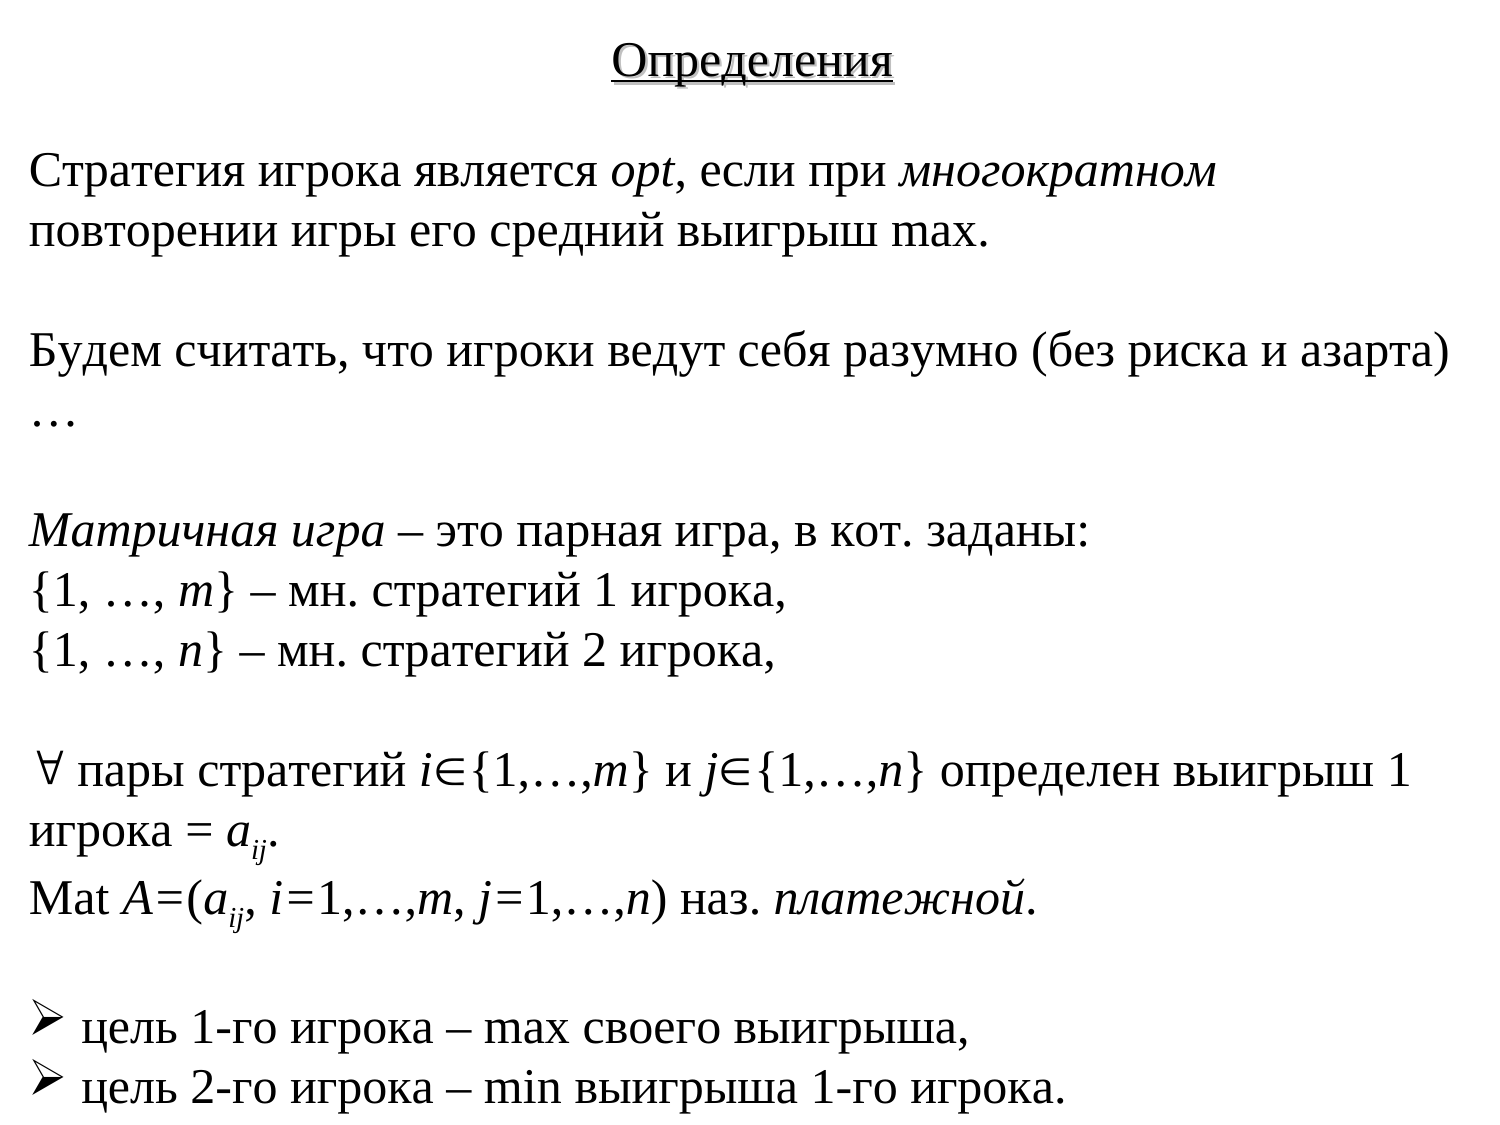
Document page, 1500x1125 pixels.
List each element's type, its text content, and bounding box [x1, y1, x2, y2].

text_box Определения [596, 18, 908, 95]
text_box Стратегия игрока является opt, если при многократном повторении игры его средний выигрыш max. Будем считать, что игроки ведут себя разумно (без риска и азарта)… Матричная игра – это парная игра, в кот. заданы: {1, …, m} – мн. стратегий 1 игрока, {1, …, n} – мн. стратегий 2 игрока,  пары стратегий i{1,…,m} и j{1,…,n} определен выигрыш 1 игрока = aij. Mat A=(aij, i=1,…,m, j=1,…,n) наз. платежной. цель 1-го игрока – max своего выигрыша, цель 2-го игрока – min выигрыша 1-го игрока. [14, 128, 1471, 1121]
